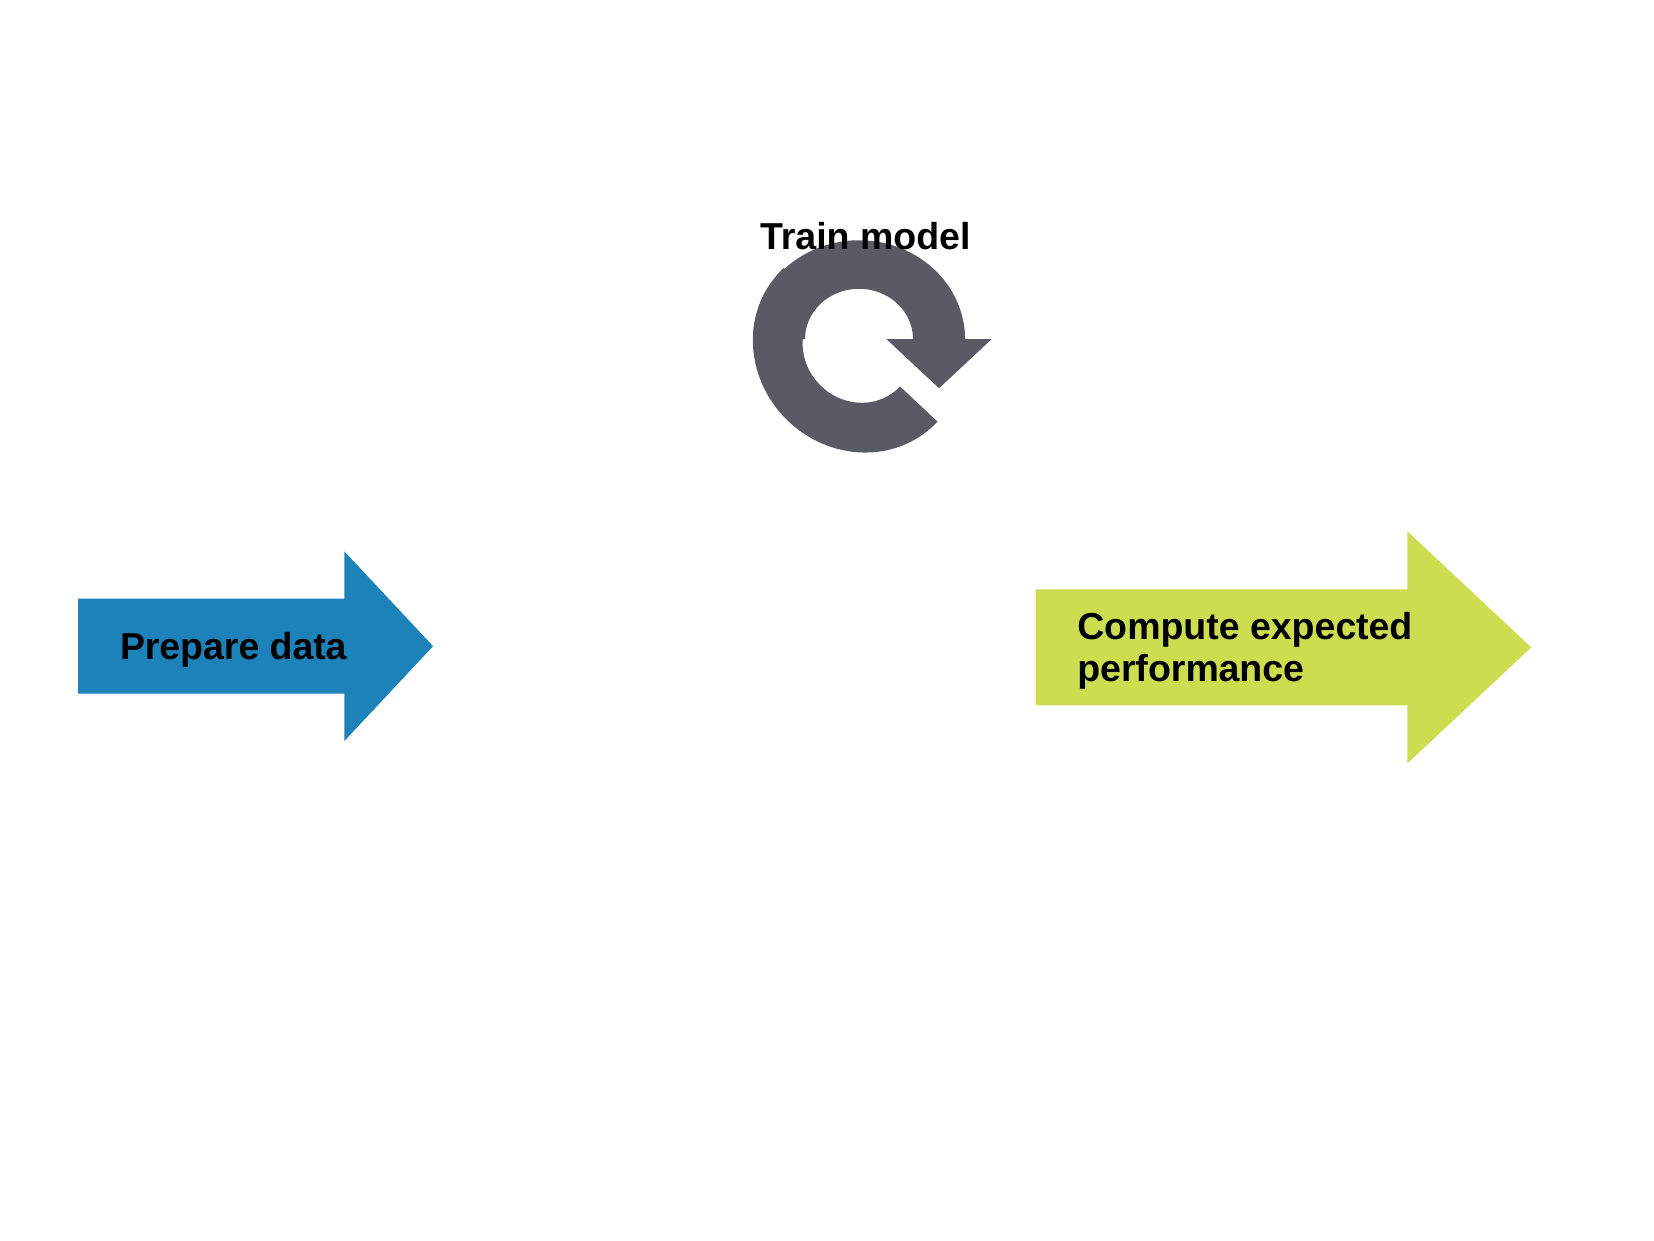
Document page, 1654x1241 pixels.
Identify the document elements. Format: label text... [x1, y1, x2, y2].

text_box [1035, 531, 1532, 764]
text_box Compute expected performance [1062, 598, 1428, 698]
text_box [752, 265, 992, 453]
text_box Train model [745, 207, 986, 265]
text_box Prepare data [78, 551, 434, 742]
